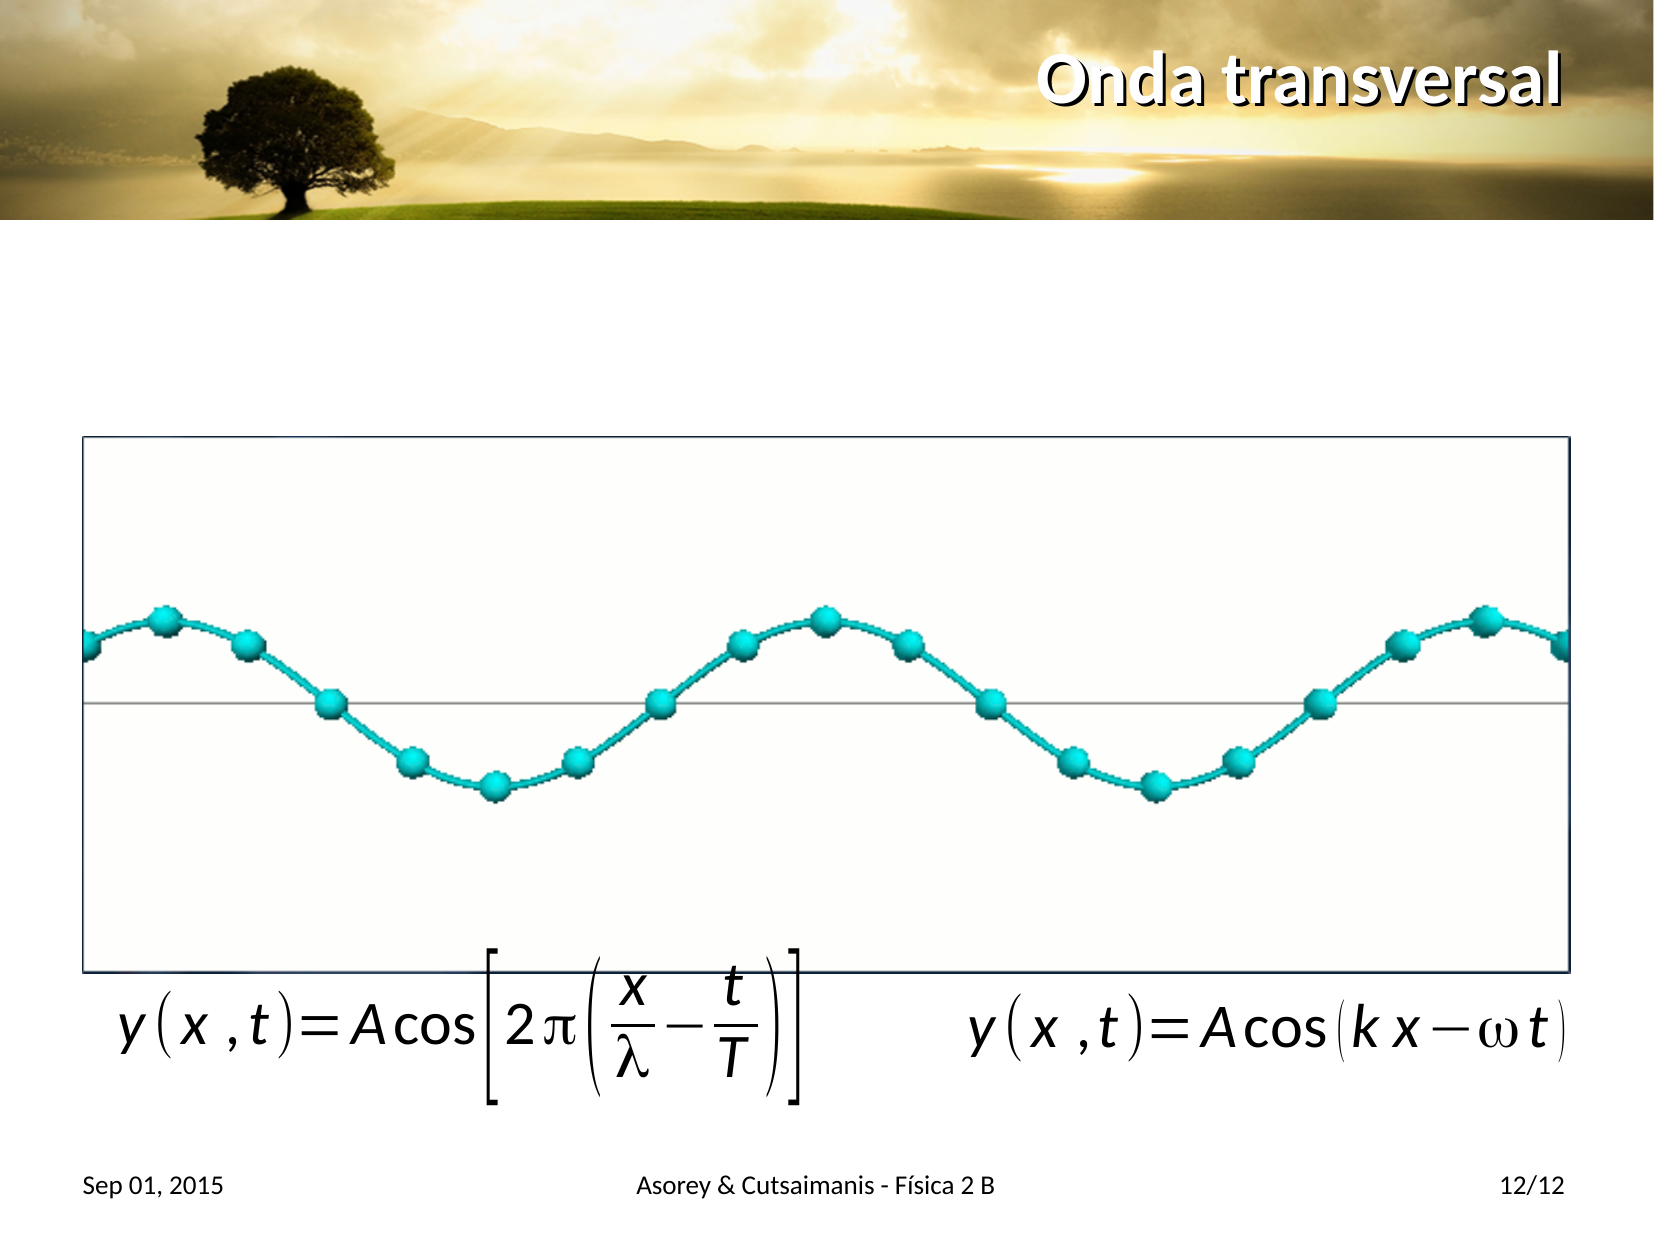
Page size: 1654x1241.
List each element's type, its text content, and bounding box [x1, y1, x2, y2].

title Onda transversal [75, 19, 1564, 151]
chart [109, 945, 811, 1109]
picture [82, 436, 1571, 974]
picture [0, 0, 1654, 220]
chart [960, 990, 1575, 1067]
